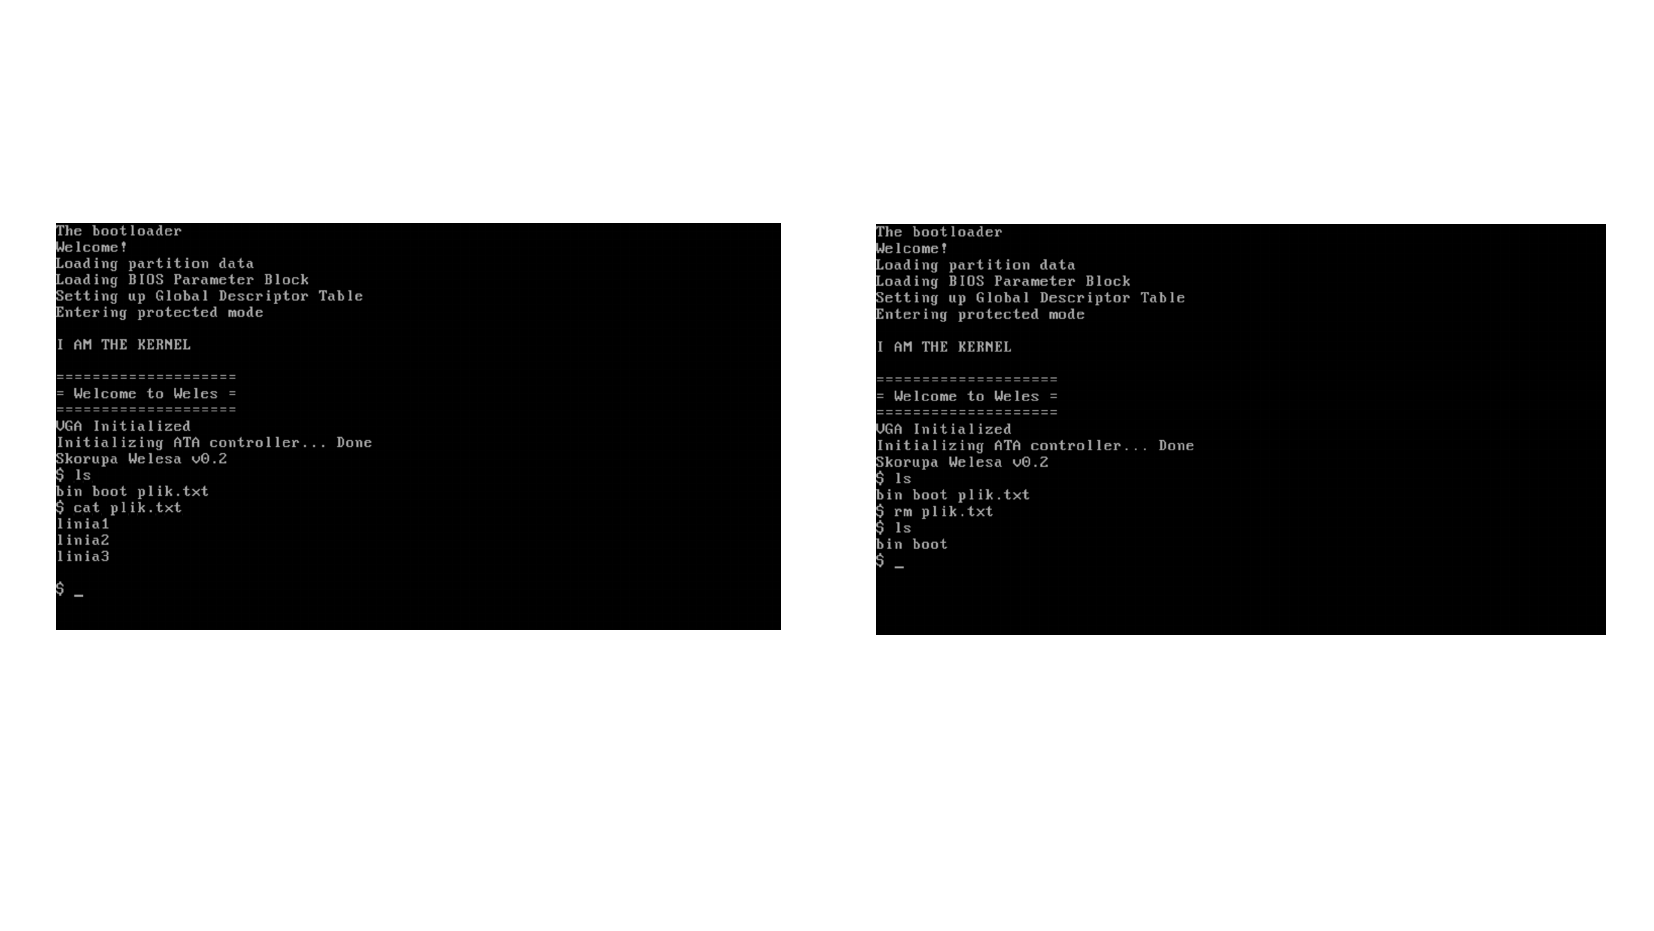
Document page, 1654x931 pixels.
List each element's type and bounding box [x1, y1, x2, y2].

picture [56, 223, 781, 631]
picture [876, 224, 1606, 635]
